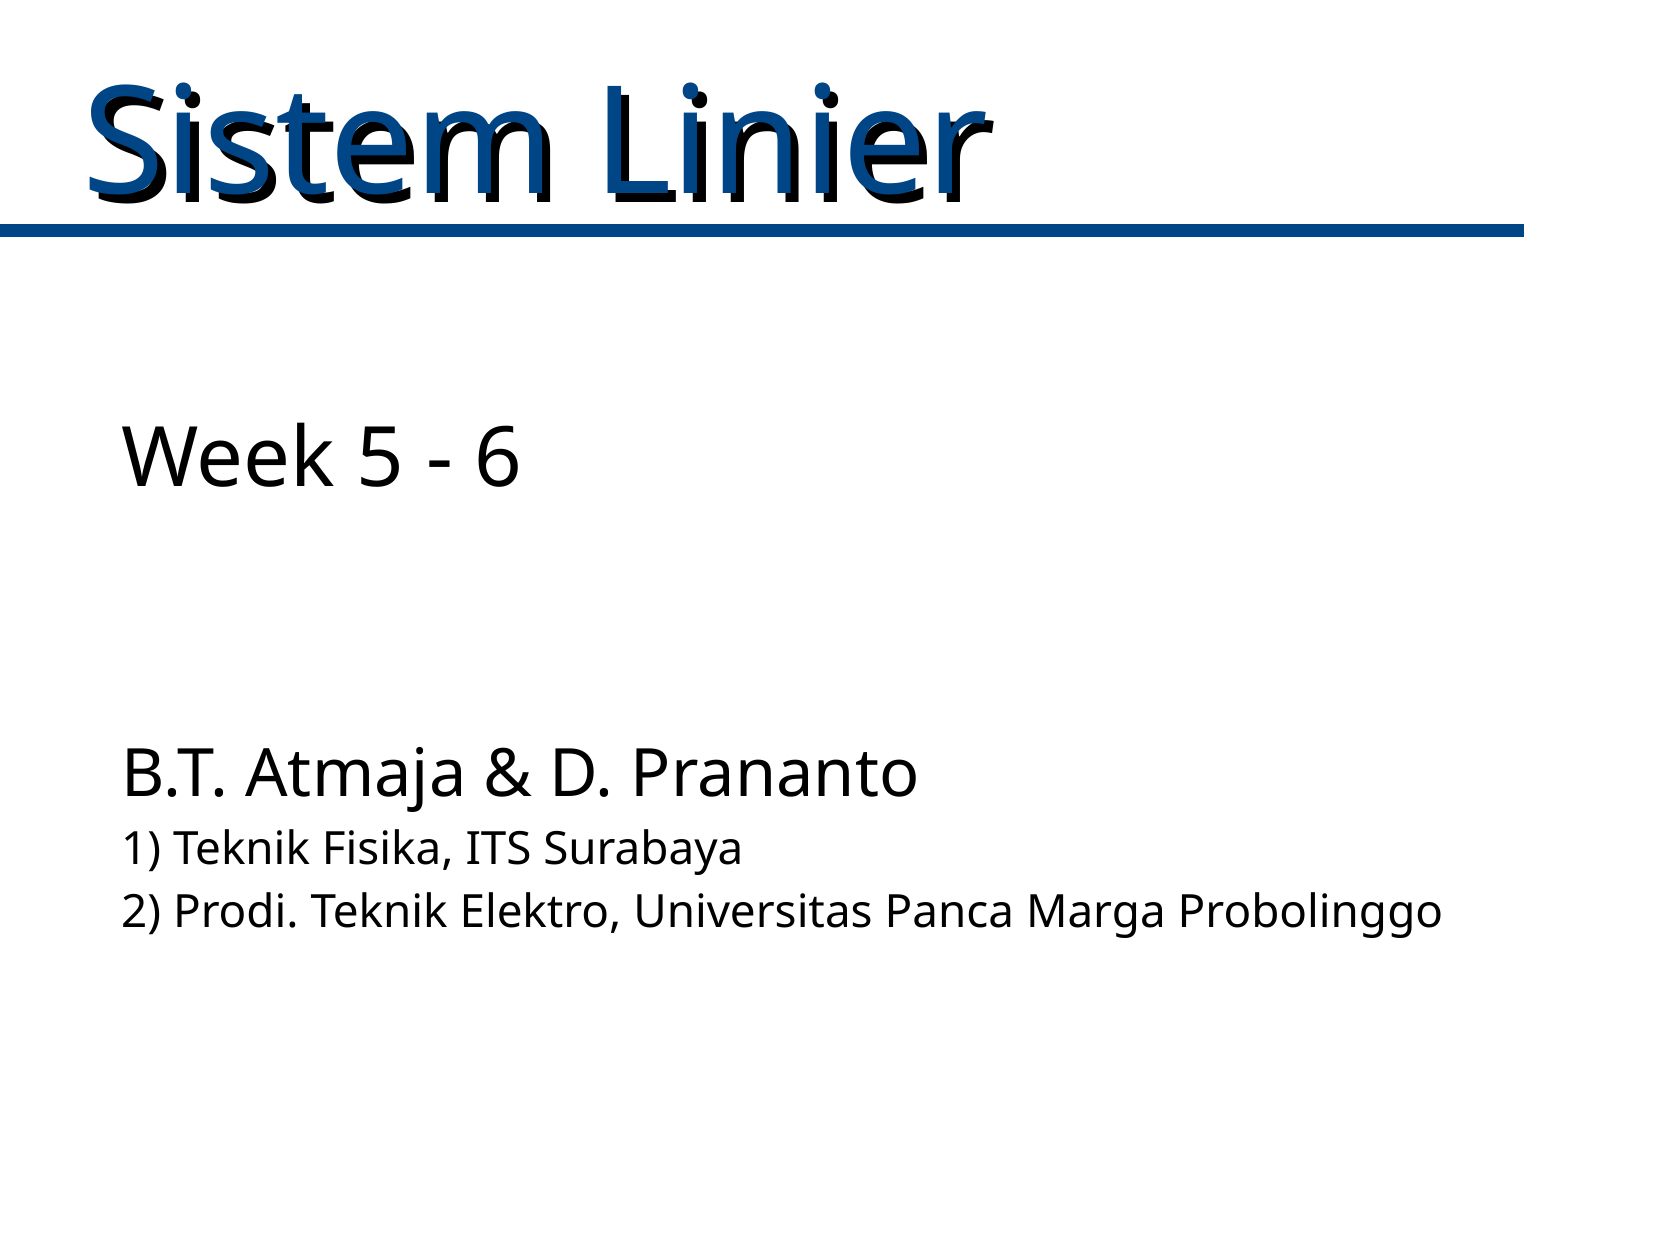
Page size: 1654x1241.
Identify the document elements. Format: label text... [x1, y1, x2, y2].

text_box Week 5 - 6 [106, 389, 533, 499]
text_box B.T. Atmaja & D. Prananto 1) Teknik Fisika, ITS Surabaya 2) Prodi. Teknik Elektro, Universitas Panca Marga Probolinggo [106, 717, 1524, 927]
subtitle Sistem Linier [82, 35, 1235, 224]
text_box [0, 224, 1524, 237]
